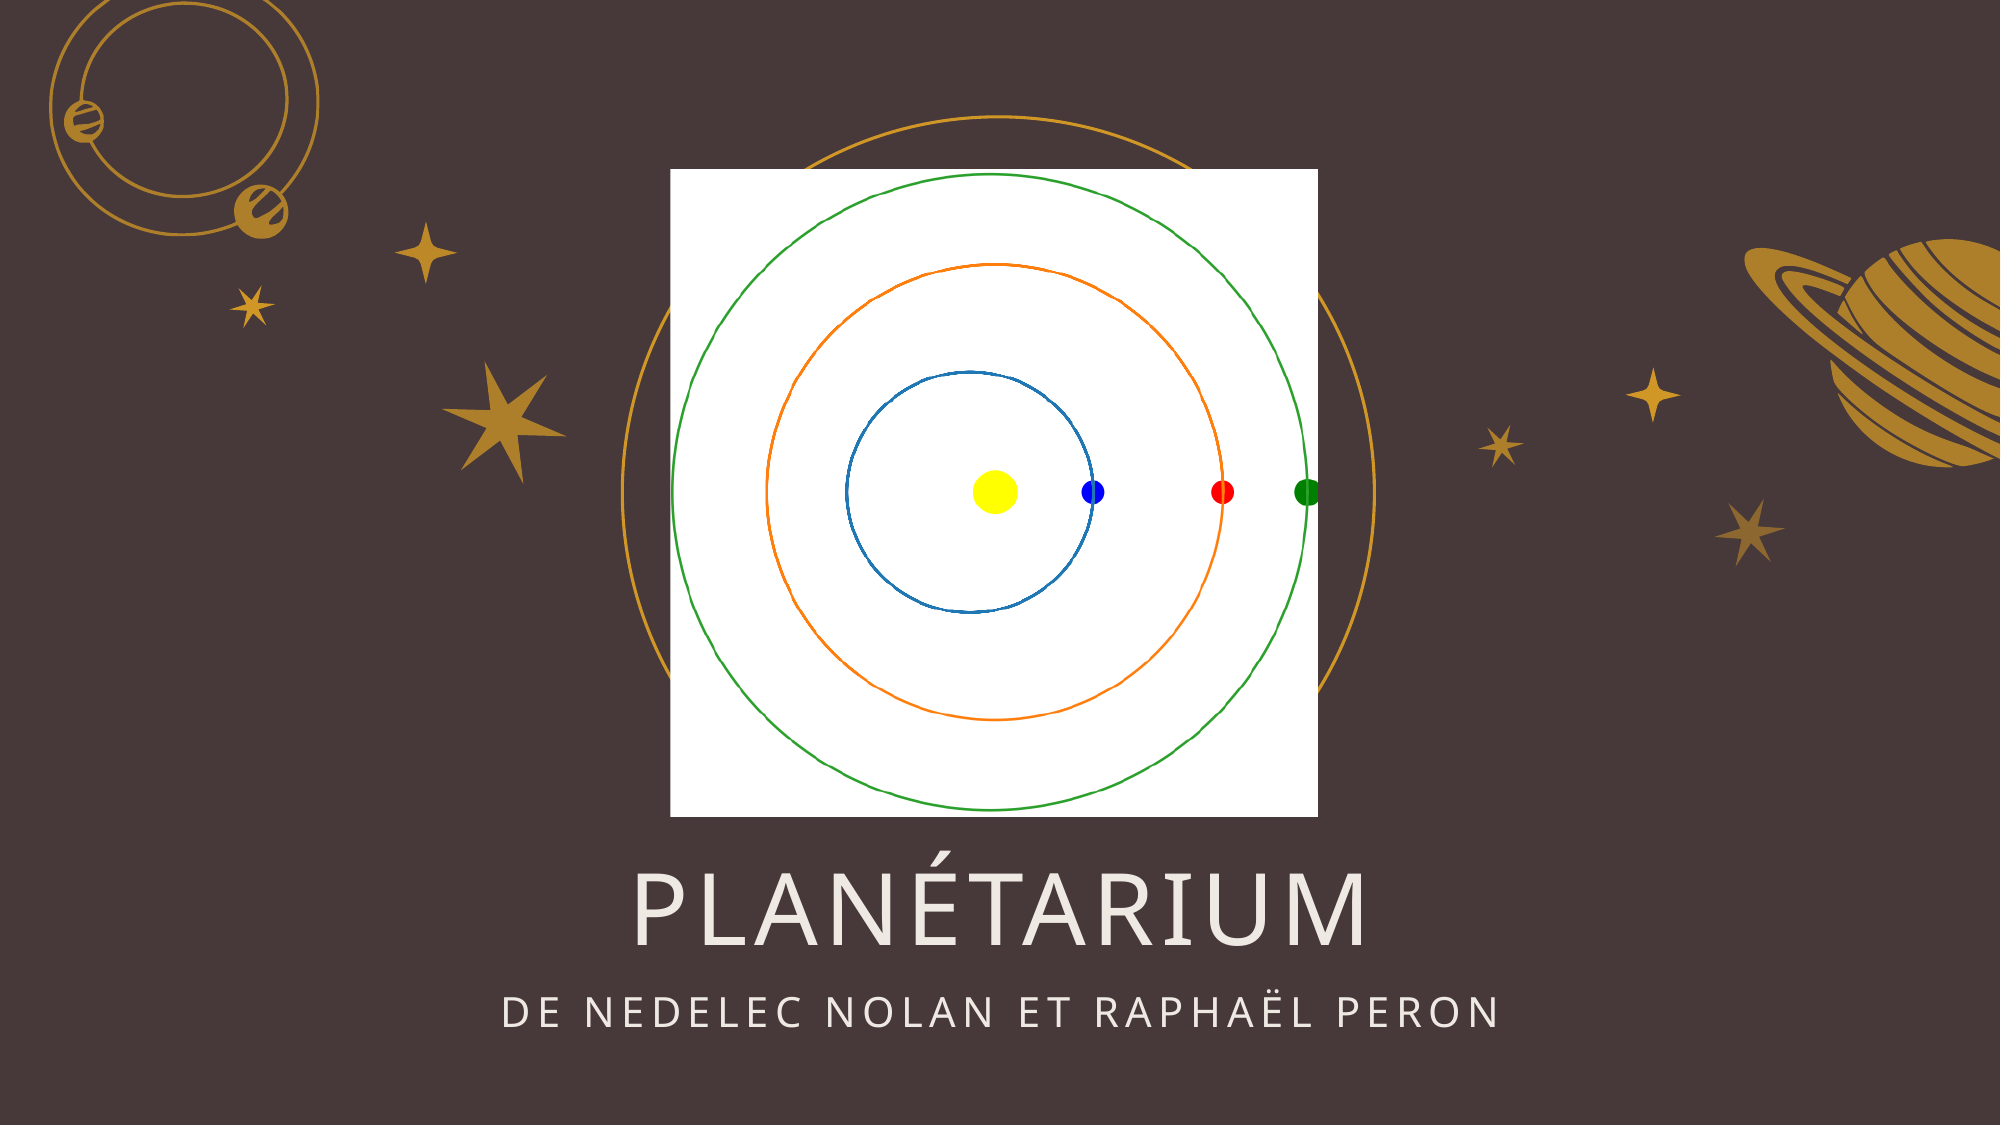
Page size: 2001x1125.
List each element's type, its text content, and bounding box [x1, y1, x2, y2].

picture [670, 169, 1318, 817]
title Planétarium [175, 855, 1826, 968]
subtitle de Nedelec Nolan et Raphaël Peron [174, 991, 1825, 1052]
